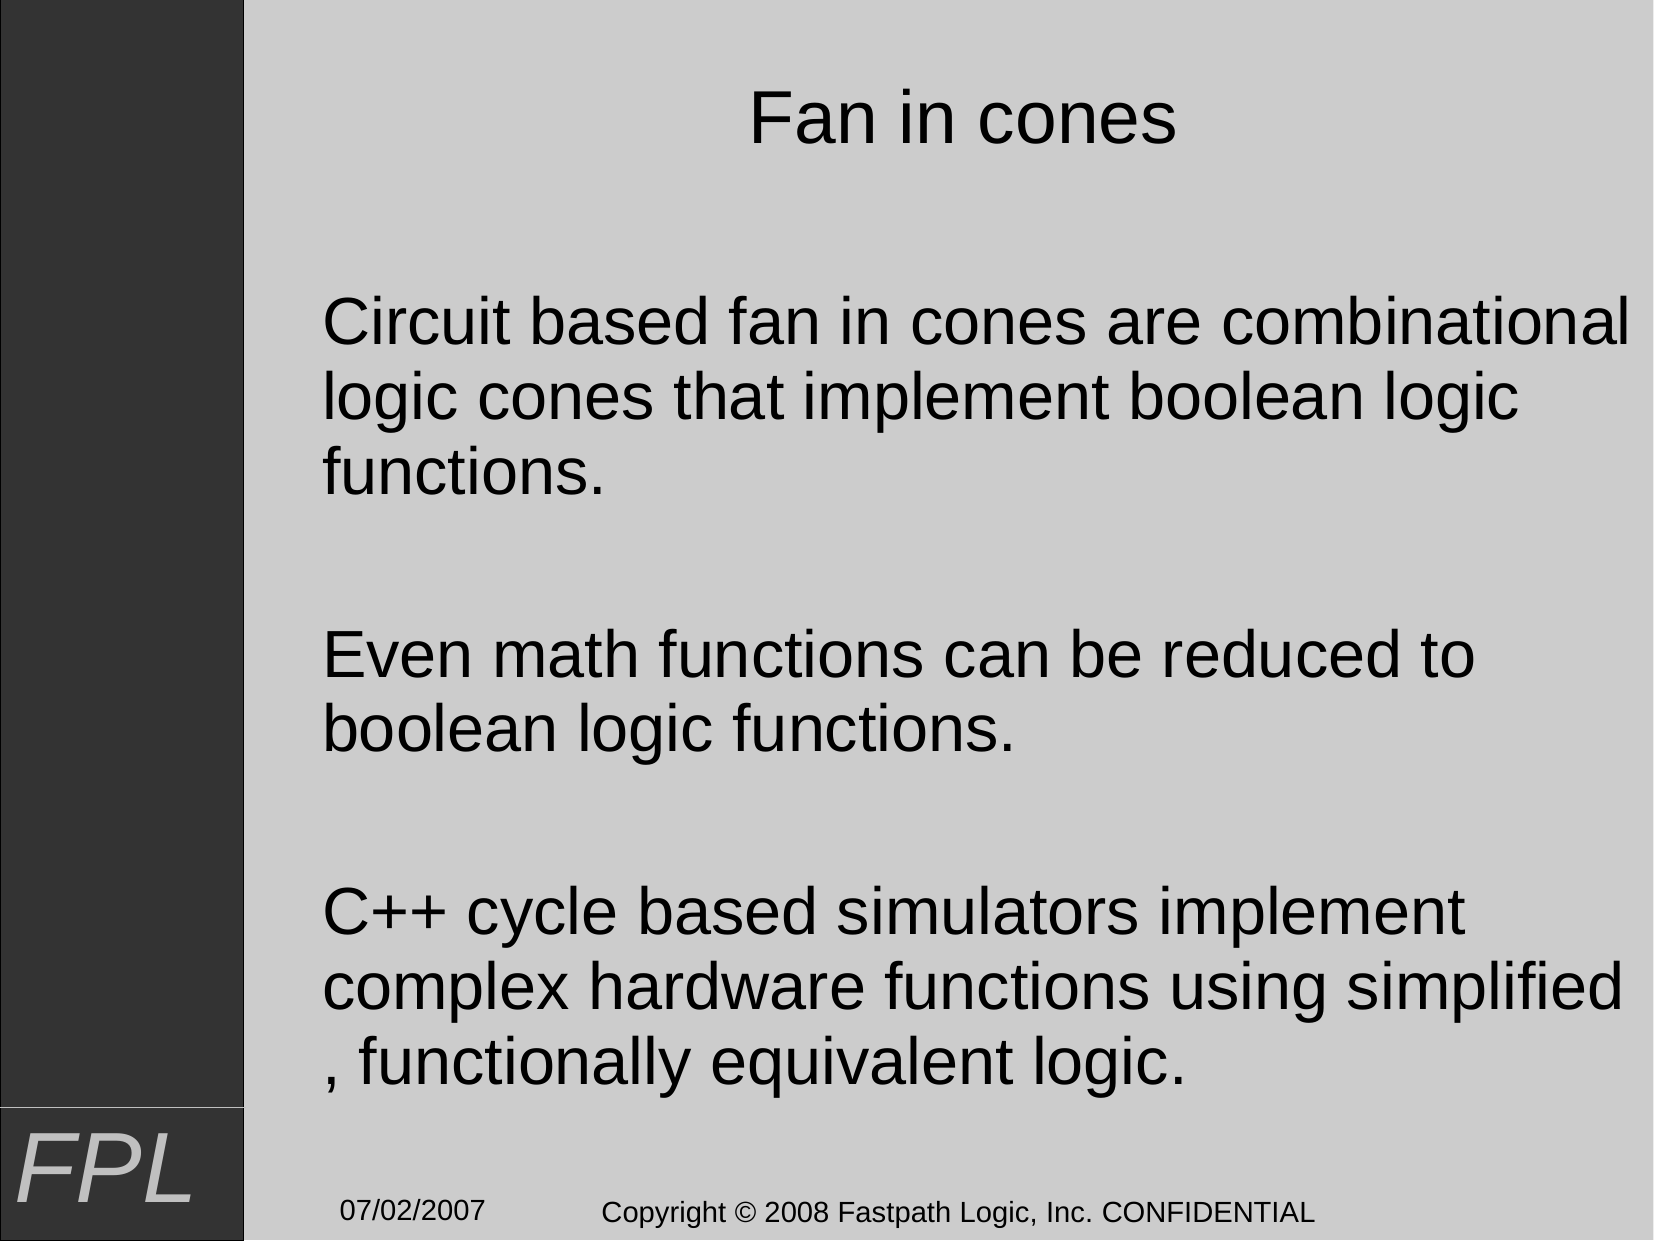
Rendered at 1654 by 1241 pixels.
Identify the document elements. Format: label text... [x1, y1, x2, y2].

title Fan in cones [412, 9, 1515, 161]
subtitle Circuit based fan in cones are combinational logic cones that implement boolean logic functions. Even math functions can be reduced to boolean logic functions. C++ cycle based simulators implement complex hardware functions using simplified , functionally equivalent logic. [322, 161, 1635, 1222]
